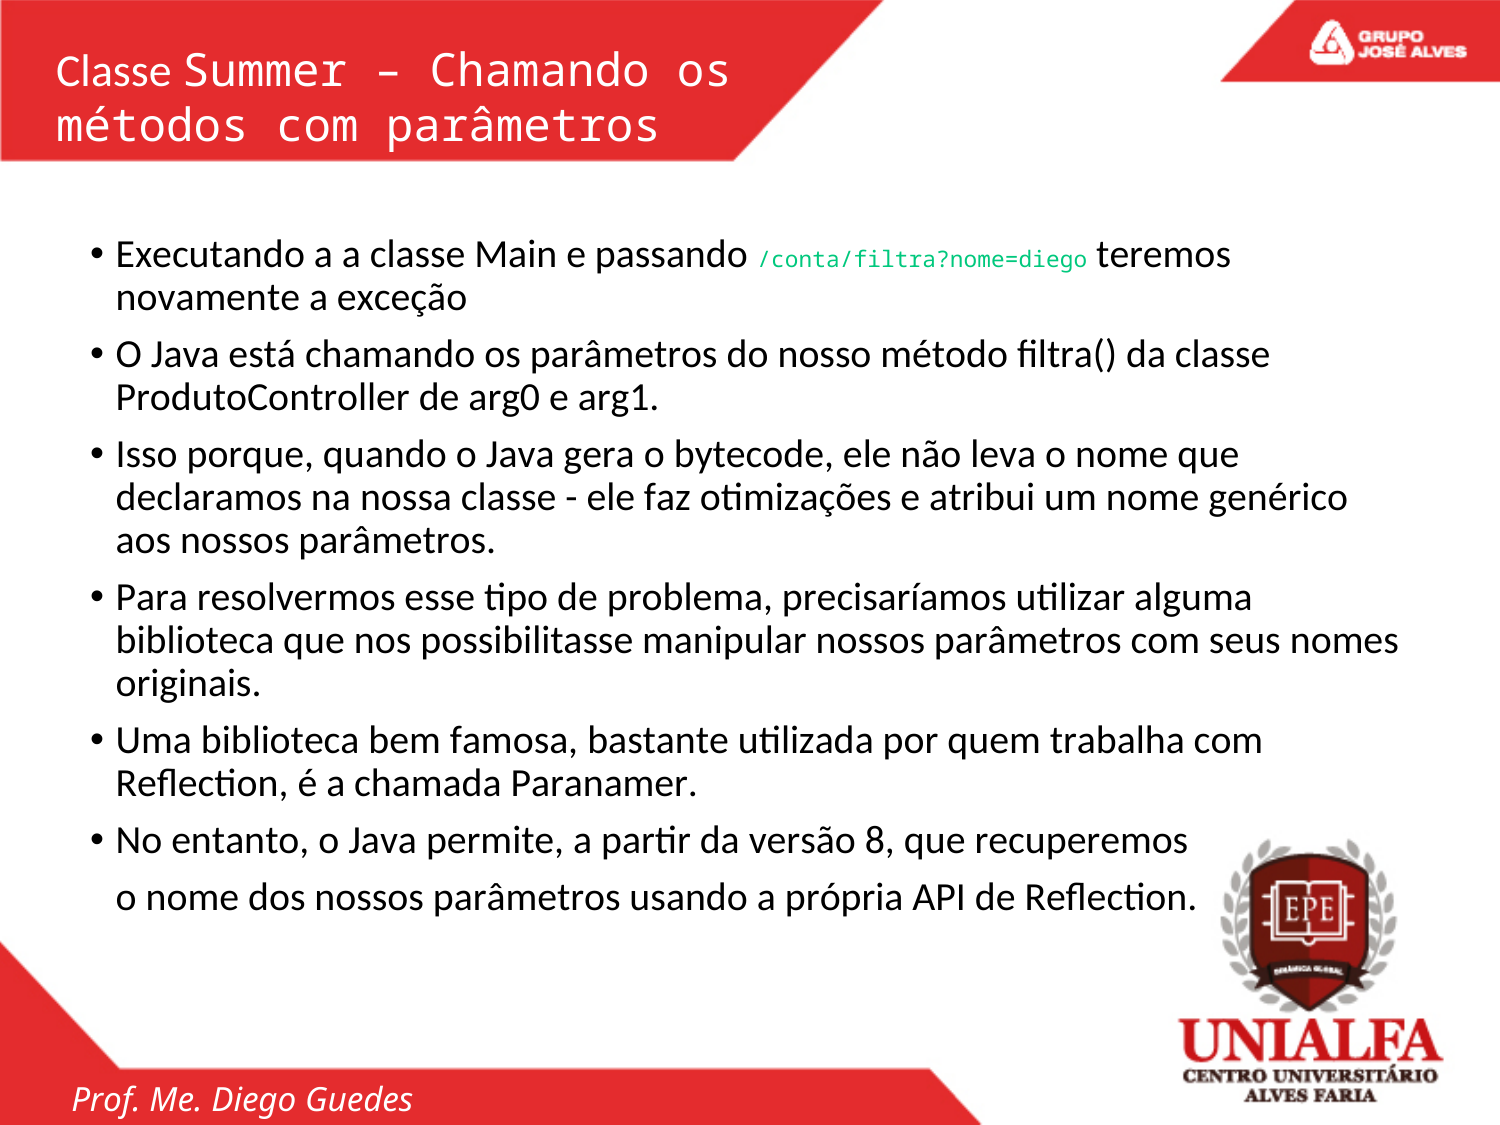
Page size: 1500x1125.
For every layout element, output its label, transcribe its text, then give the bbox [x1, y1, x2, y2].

list Executando a a classe Main e passando /conta/filtra?nome=diego teremos novamente a exceção O Java está chamando os parâmetros do nosso método filtra() da classe ProdutoController de arg0 e arg1. Isso porque, quando o Java gera o bytecode, ele não leva o nome que declaramos na nossa classe - ele faz otimizações e atribui um nome genérico aos nossos parâmetros. Para resolvermos esse tipo de problema, precisaríamos utilizar alguma biblioteca que nos possibilitasse manipular nossos parâmetros com seus nomes originais. Uma biblioteca bem famosa, bastante utilizada por quem trabalha com Reflection, é a chamada Paranamer. No entanto, o Java permite, a partir da versão 8, que recuperemos o nome dos nossos parâmetros usando a própria API de Reflection. [75, 225, 1426, 933]
picture [0, 0, 1500, 1125]
text_box Classe Summer – Chamando os métodos com parâmetros [41, 32, 771, 158]
text_box Prof. Me. Diego Guedes [56, 1070, 711, 1125]
